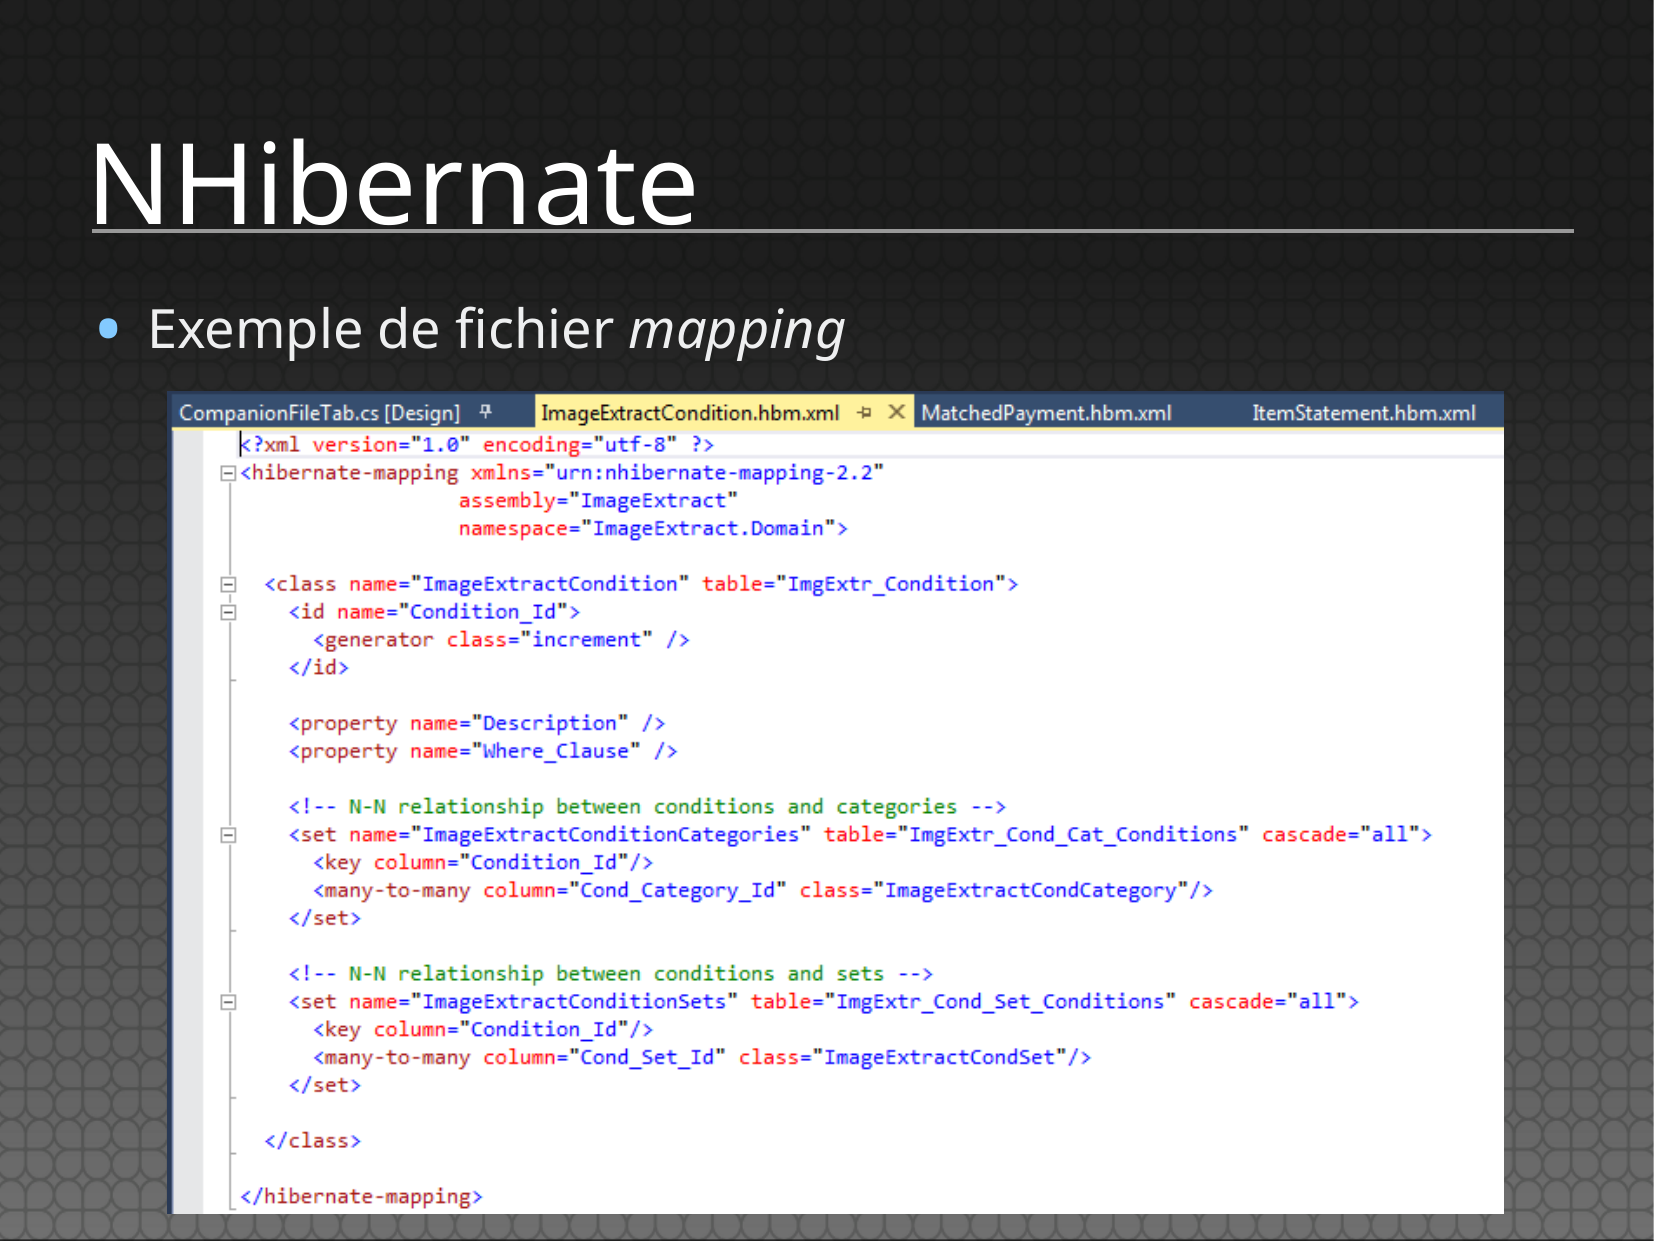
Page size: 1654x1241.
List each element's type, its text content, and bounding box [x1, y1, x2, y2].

list Exemple de fichier mapping [76, 290, 1565, 499]
title NHibernate [86, 112, 1576, 249]
picture [0, 0, 1654, 1241]
